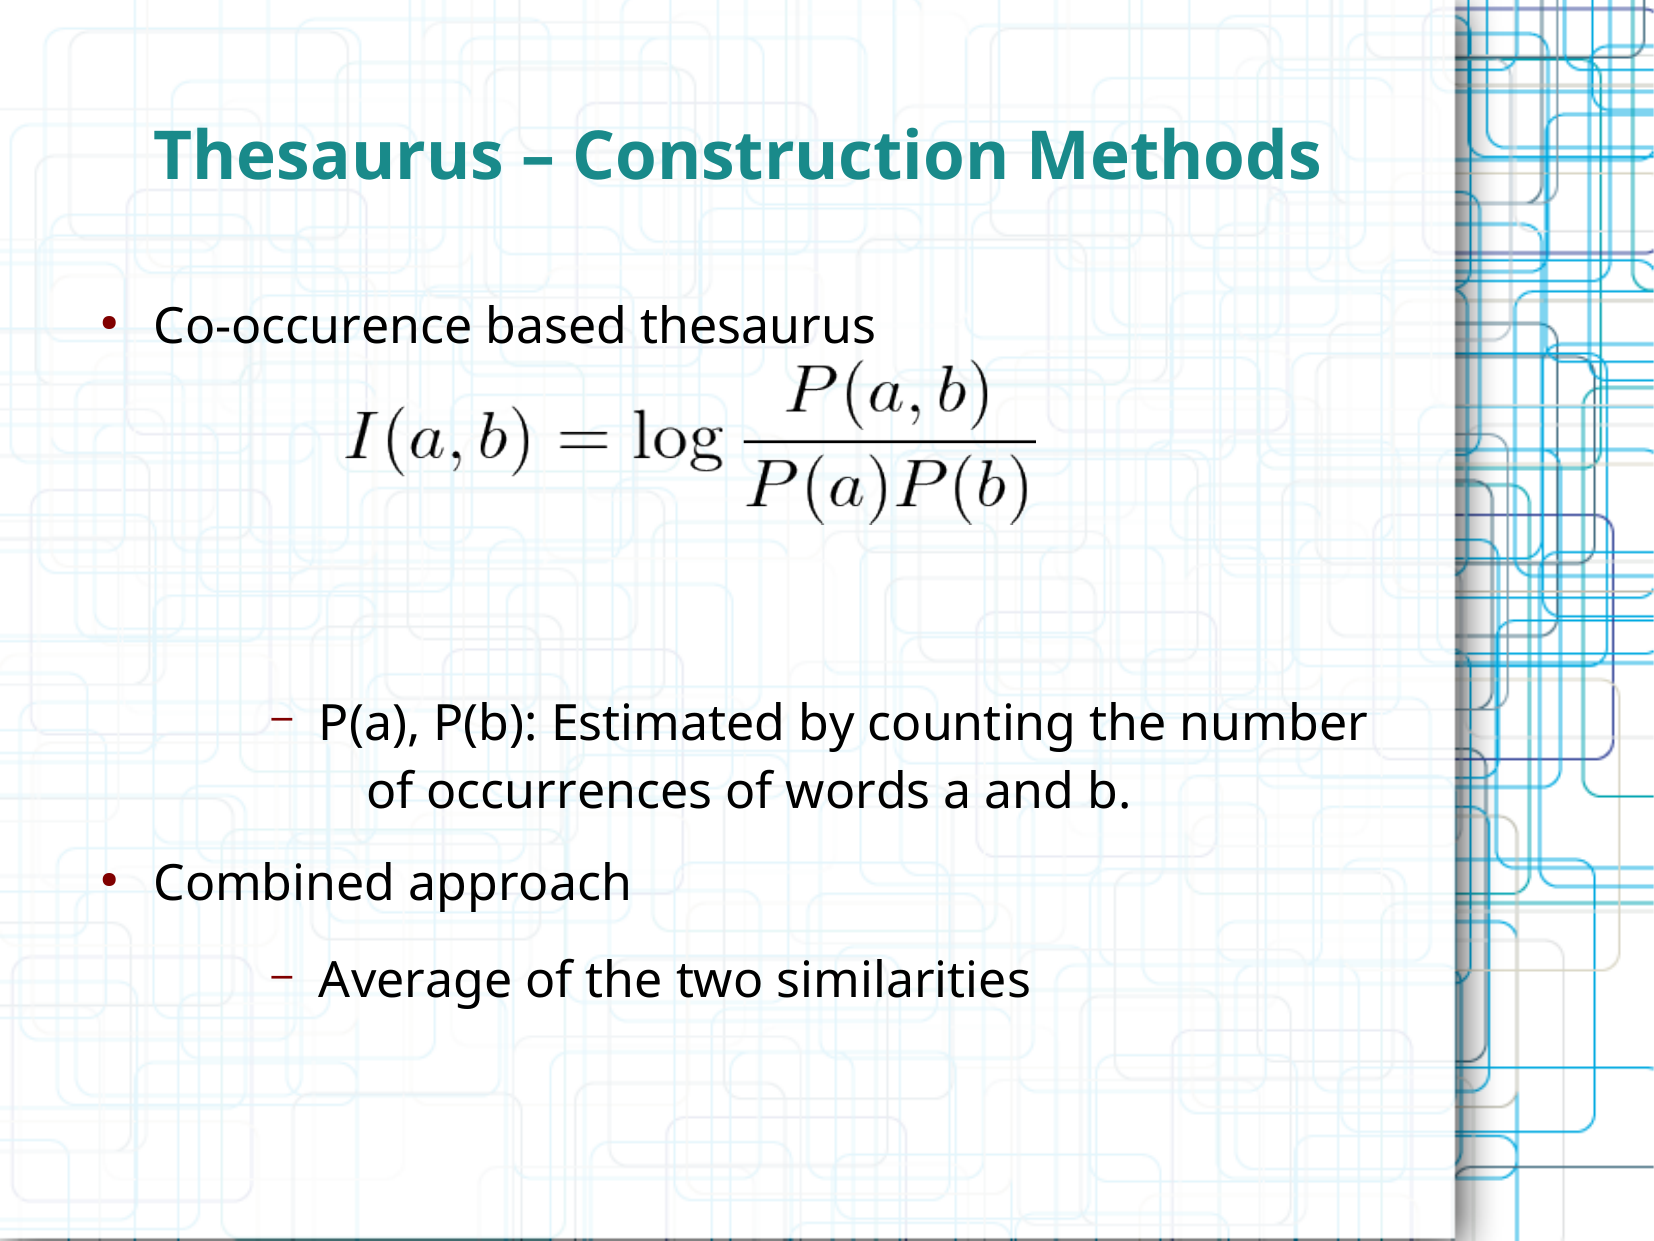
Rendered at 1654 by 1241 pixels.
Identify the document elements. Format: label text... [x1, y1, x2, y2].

list Co-occurence based thesaurus P(a), P(b): Estimated by counting the number of occurrences of words a and b. Combined approach Average of the two similarities [82, 290, 1418, 1010]
picture [0, 0, 1654, 1241]
title Thesaurus – Construction Methods [59, 49, 1418, 257]
